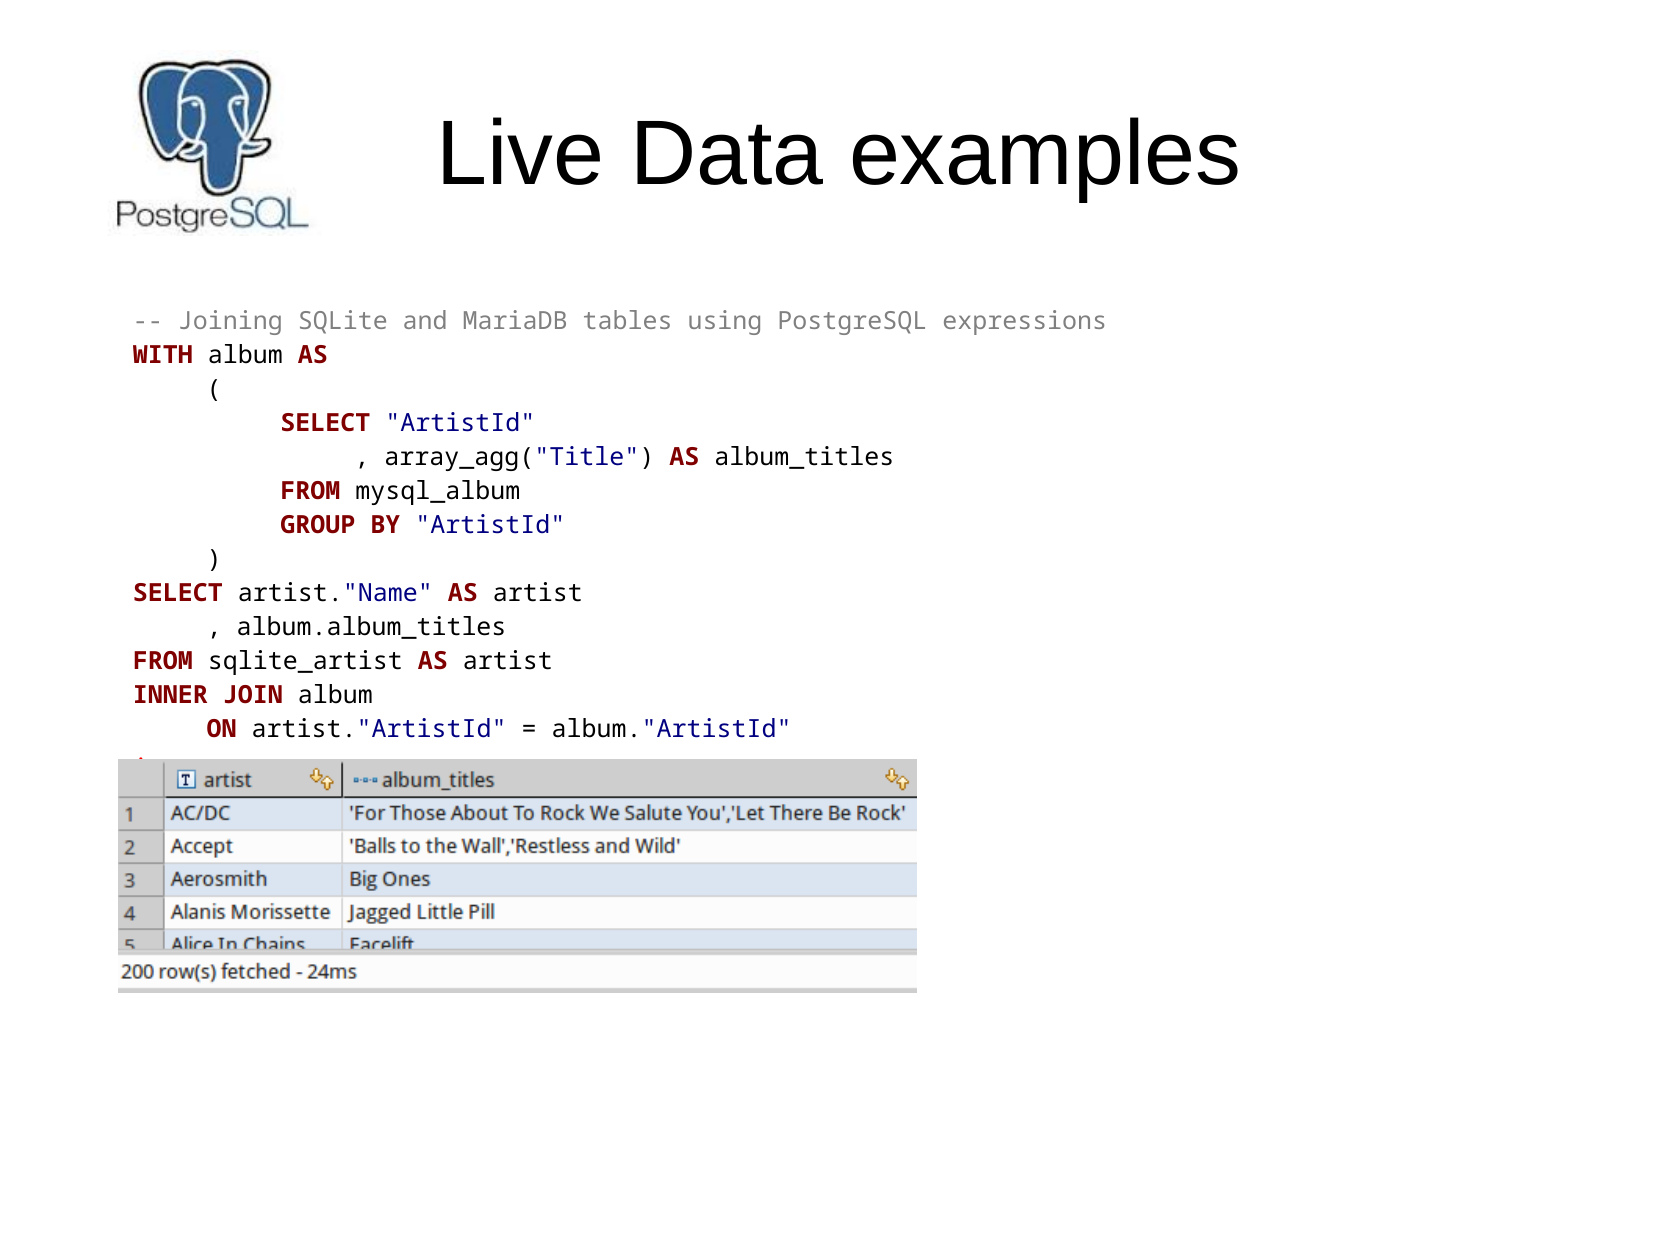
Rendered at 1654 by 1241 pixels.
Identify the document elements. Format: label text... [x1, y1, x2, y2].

title Live Data examples [82, 49, 1571, 257]
list [82, 290, 1538, 1010]
picture [118, 759, 917, 993]
picture [58, 50, 356, 237]
text_box -- Joining SQLite and MariaDB tables using PostgreSQL expressions WITH album AS ( SELECT "ArtistId" , array_agg("Title") AS album_titles FROM mysql_album GROUP BY "ArtistId" ) SELECT artist."Name" AS artist , album.album_titles FROM sqlite_artist AS artist INNER JOIN album ON artist."ArtistId" = album."ArtistId" ; [118, 295, 1288, 756]
